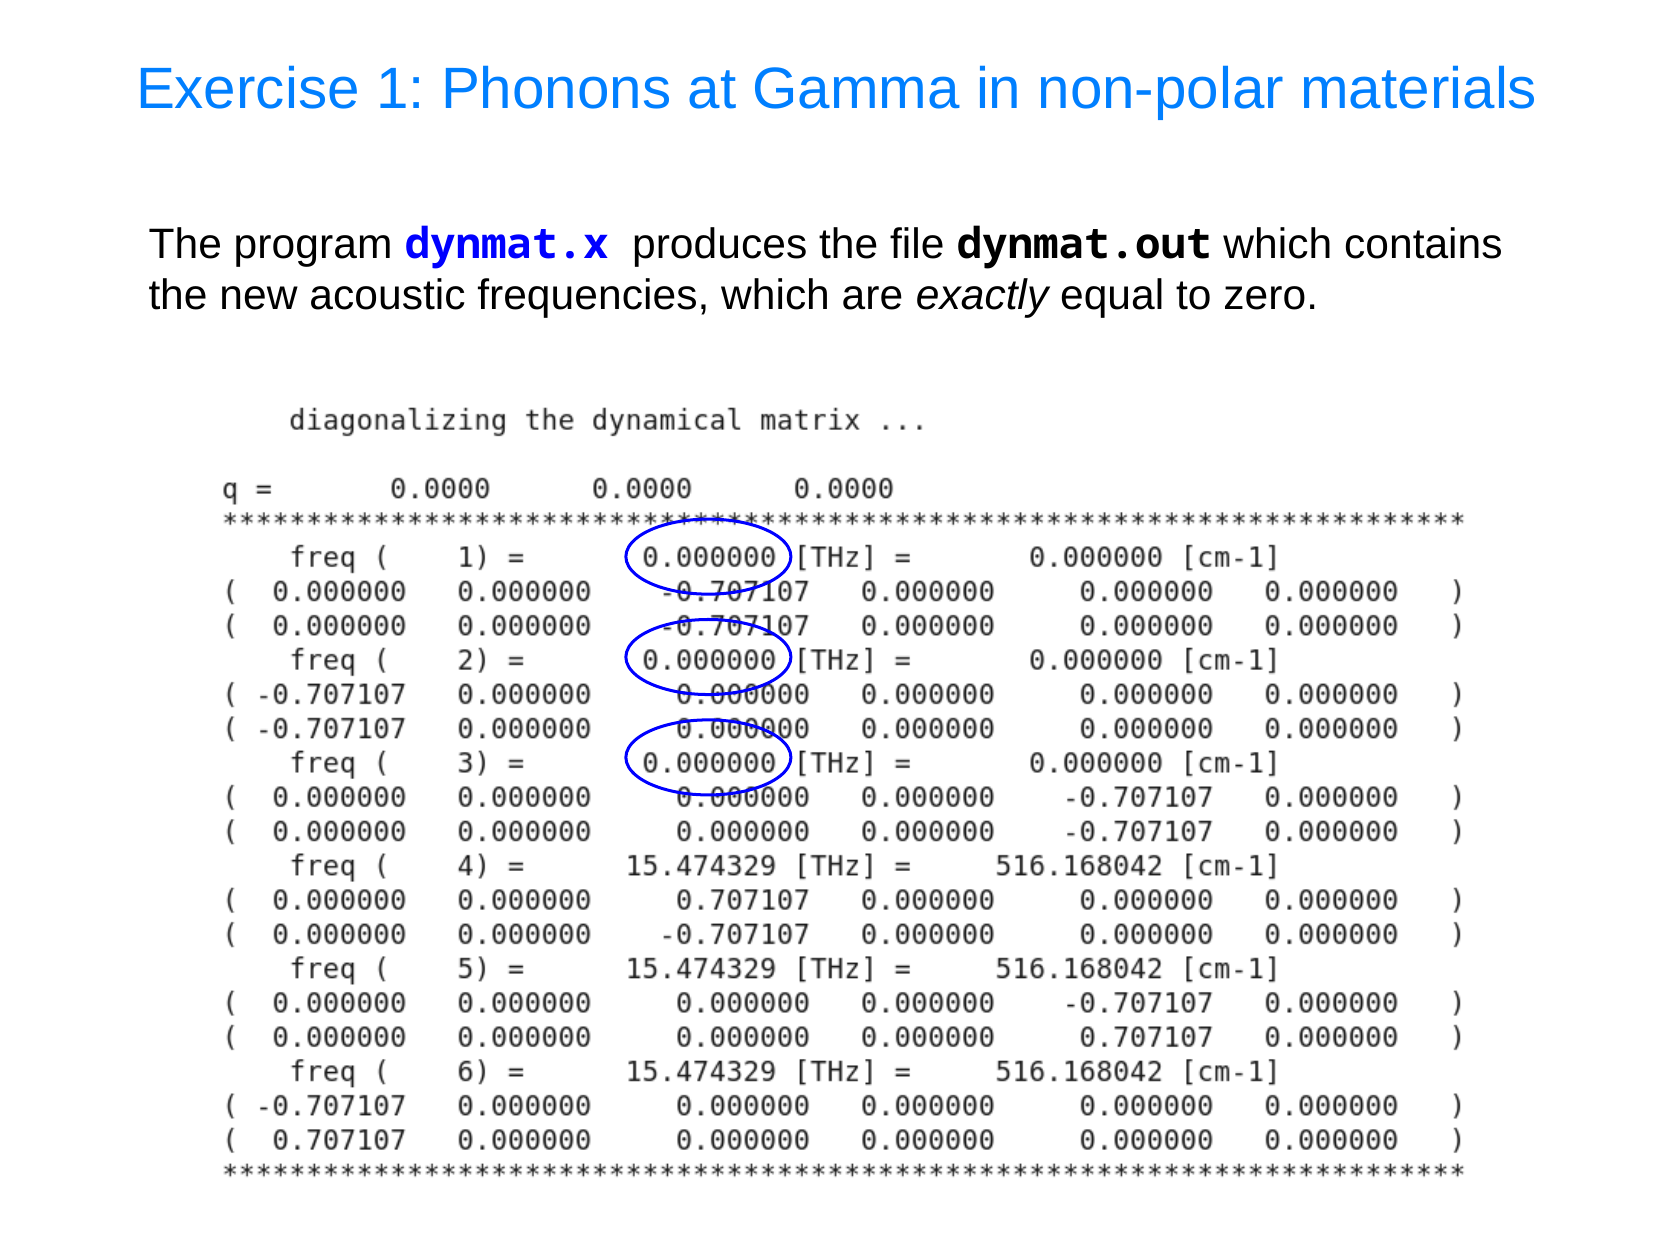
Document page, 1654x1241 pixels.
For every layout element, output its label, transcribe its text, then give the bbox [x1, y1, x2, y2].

list The program dynmat.x produces the file dynmat.out which contains the new acoustic frequencies, which are exactly equal to zero. [82, 213, 1571, 359]
title Exercise 1: Phonons at Gamma in non-polar materials [82, 0, 1571, 192]
picture [210, 405, 1471, 1192]
